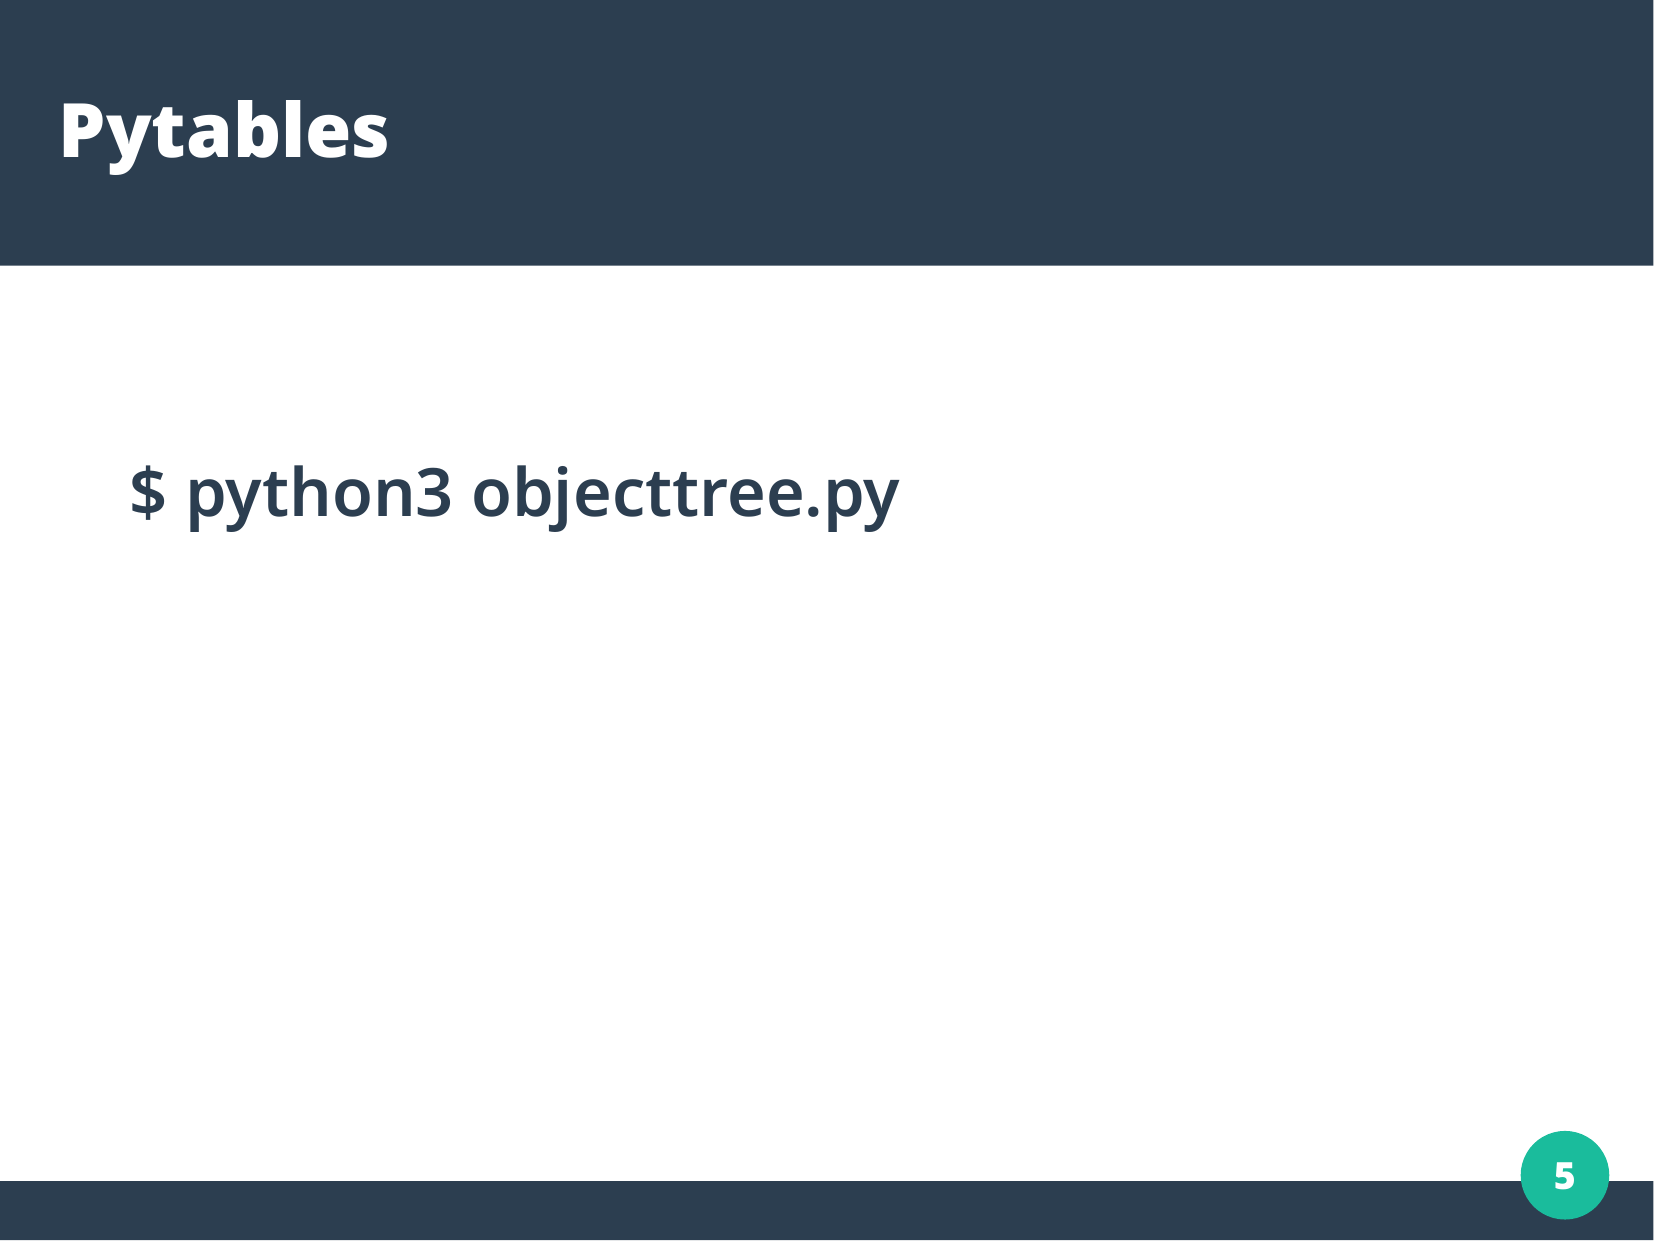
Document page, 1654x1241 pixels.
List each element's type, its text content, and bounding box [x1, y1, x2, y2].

title Pytables [59, 49, 1595, 207]
list $ python3 objecttree.py [59, 324, 1595, 1152]
